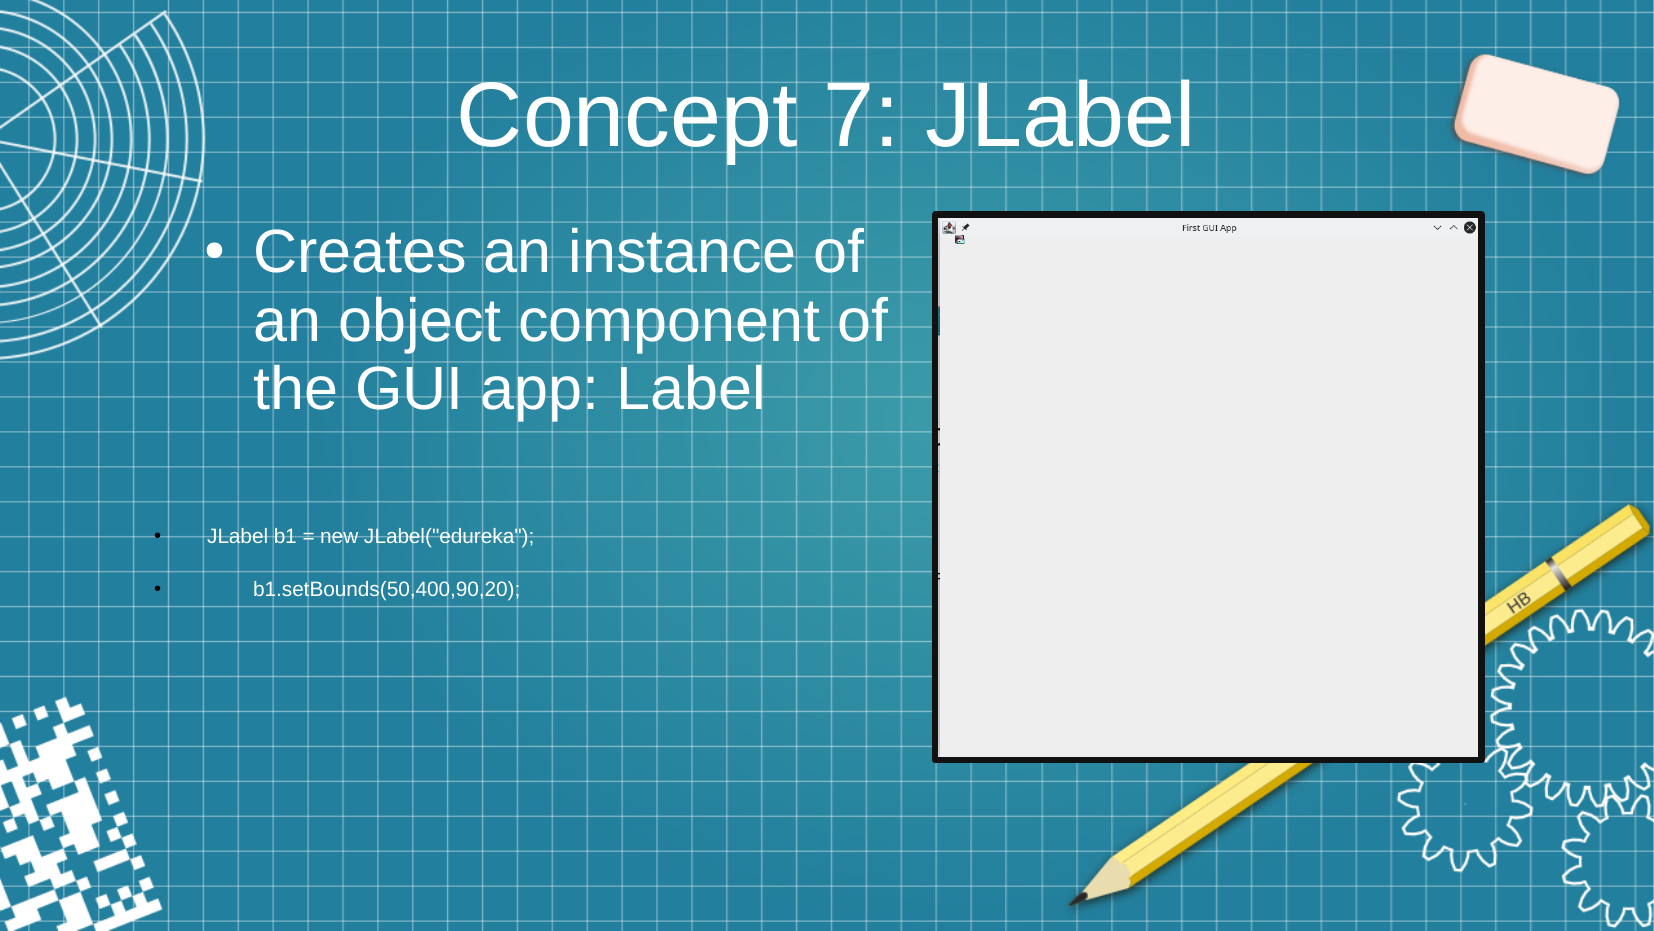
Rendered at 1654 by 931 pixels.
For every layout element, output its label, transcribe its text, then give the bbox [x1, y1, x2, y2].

picture [0, 0, 1654, 931]
title Concept 7: JLabel [82, 37, 1571, 193]
list Creates an instance of an object component of the GUI app: Label [187, 217, 914, 475]
list JLabel b1 = new JLabel("edureka"); b1.setBounds(50,400,90,20); [136, 525, 863, 783]
